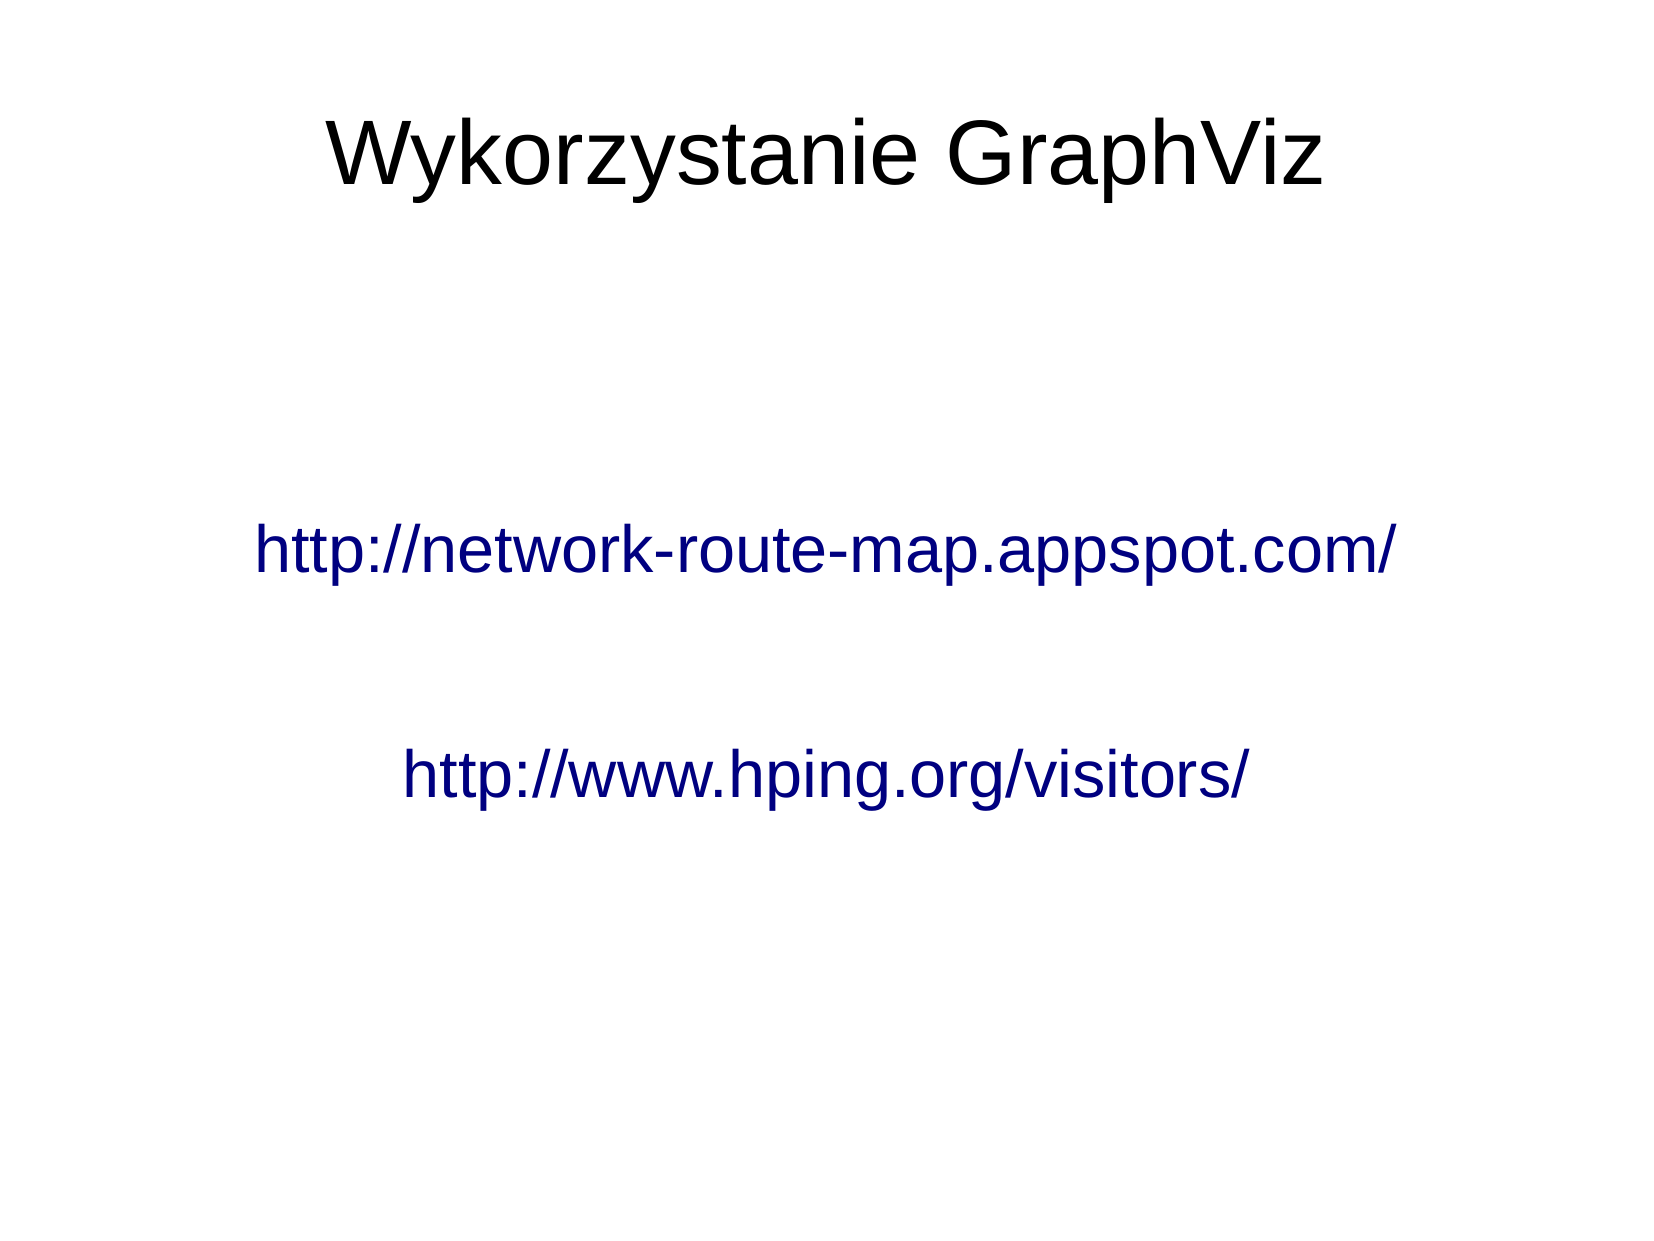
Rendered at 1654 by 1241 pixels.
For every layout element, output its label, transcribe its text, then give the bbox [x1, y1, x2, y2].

subtitle http://network-route-map.appspot.com/ http://www.hping.org/visitors/ [82, 297, 1571, 1102]
title Wykorzystanie GraphViz [82, 56, 1571, 250]
